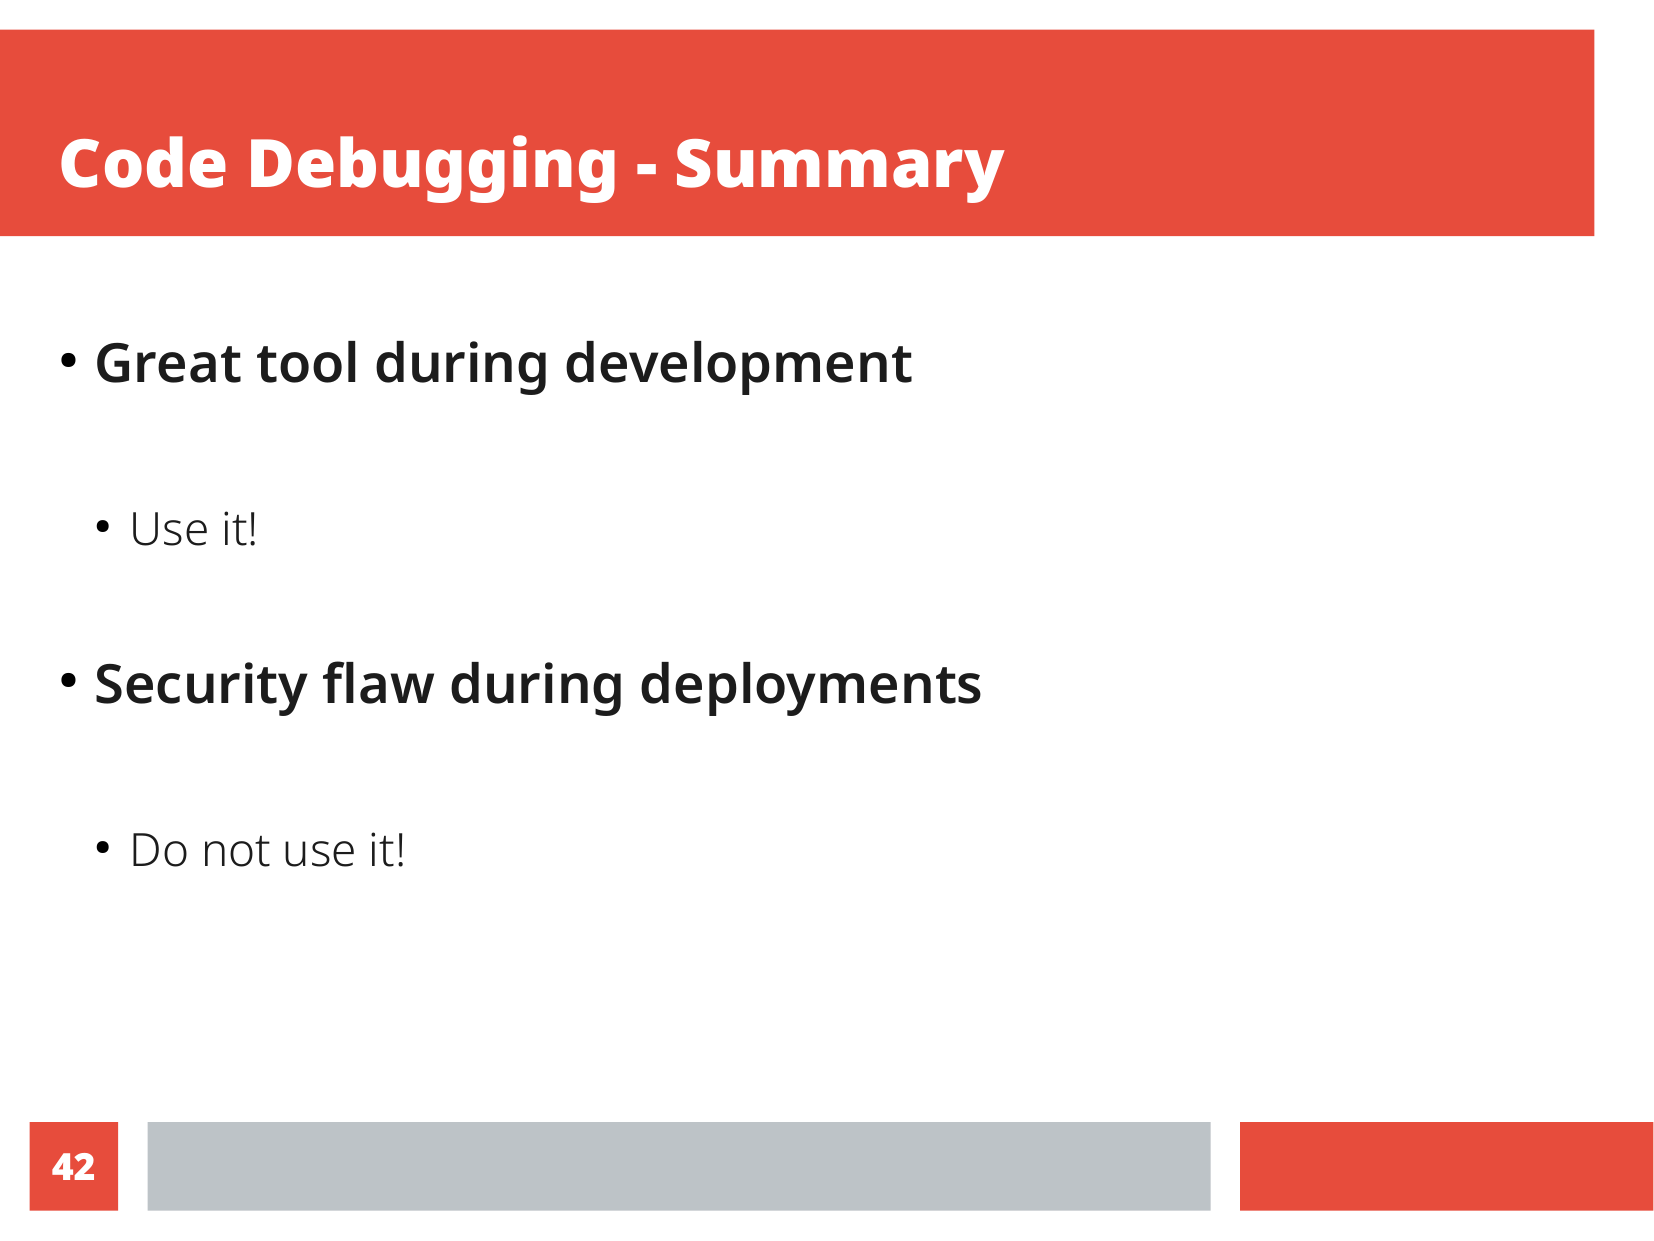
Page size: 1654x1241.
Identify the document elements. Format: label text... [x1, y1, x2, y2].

title Code Debugging - Summary [59, 59, 1595, 207]
list Great tool during development Use it! Security flaw during deployments Do not use it! [59, 324, 1565, 1093]
